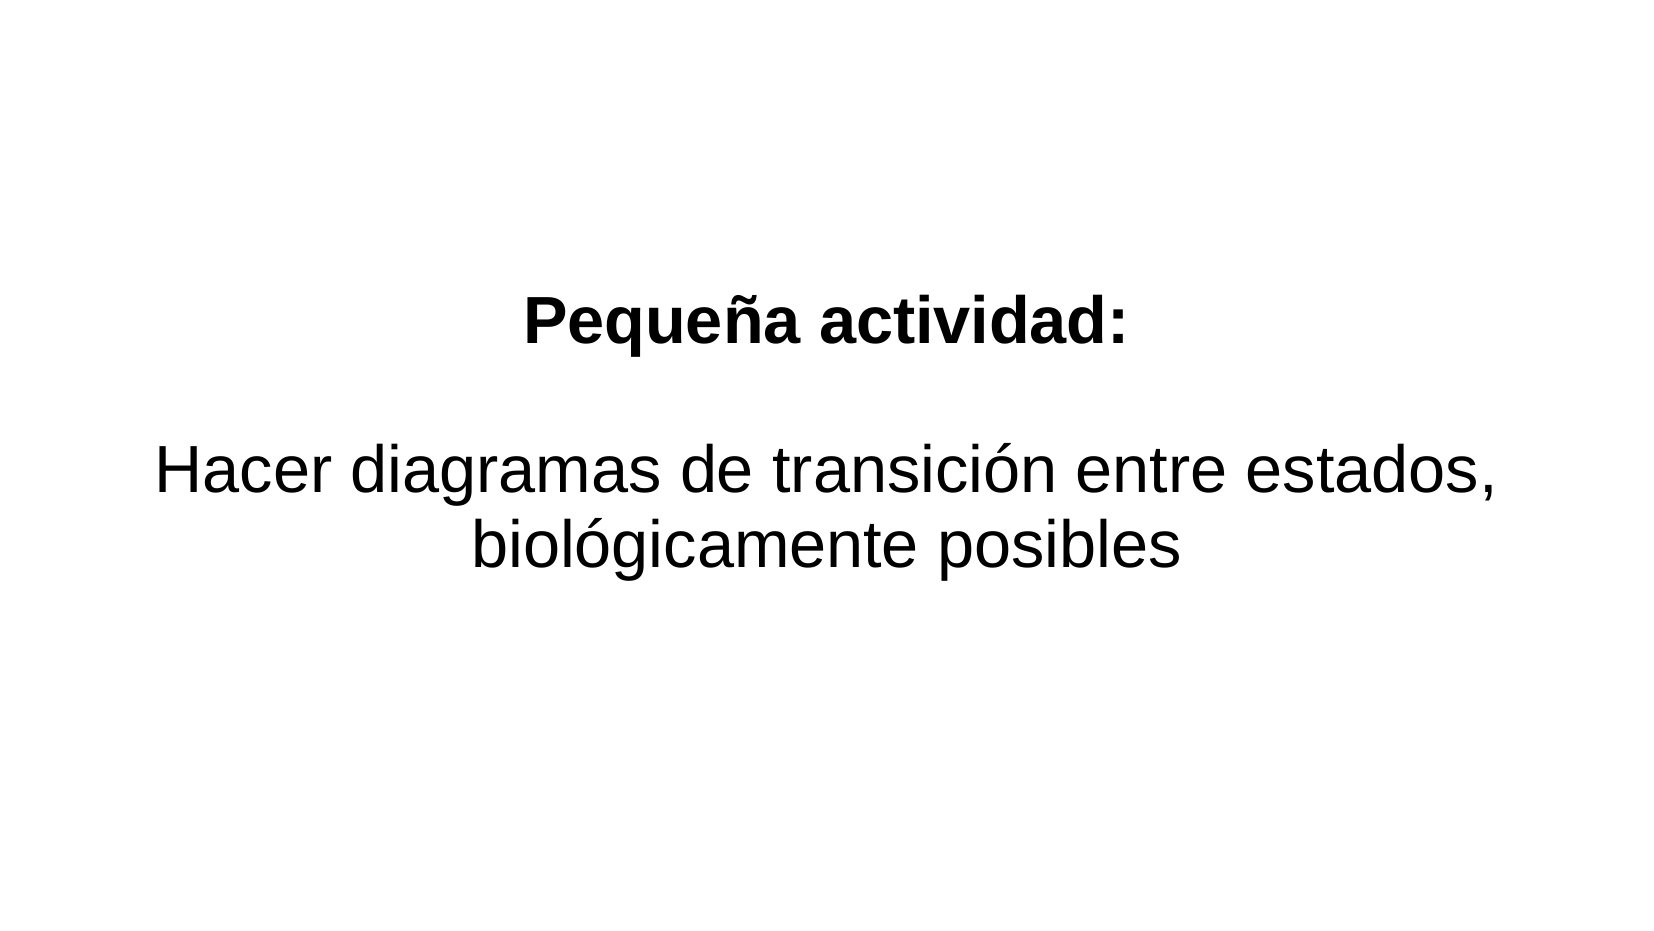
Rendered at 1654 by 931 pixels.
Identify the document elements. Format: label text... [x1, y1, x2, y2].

subtitle Pequeña actividad: Hacer diagramas de transición entre estados, biológicamente posibles [82, 72, 1571, 793]
